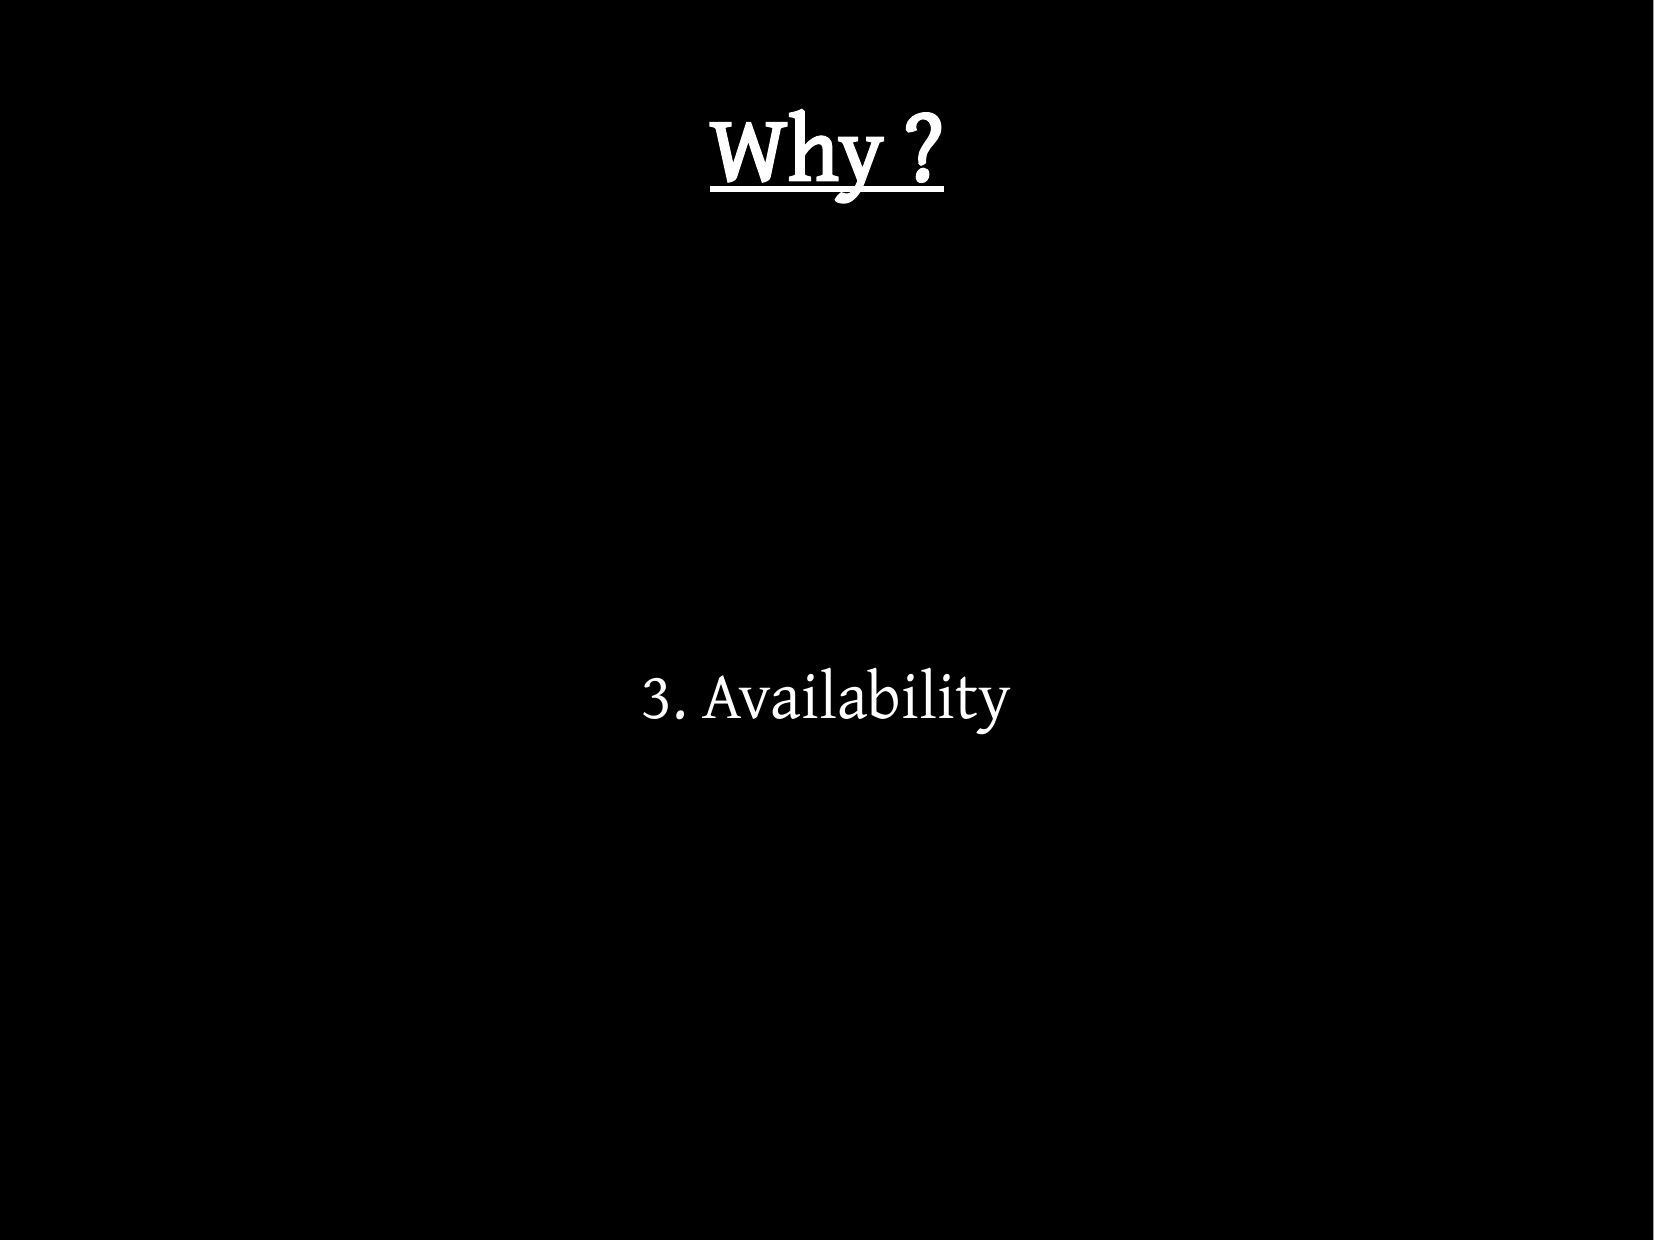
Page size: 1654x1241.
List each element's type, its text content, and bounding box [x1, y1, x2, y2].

title Why ? [82, 49, 1571, 257]
subtitle 3. Availability [82, 290, 1571, 1109]
